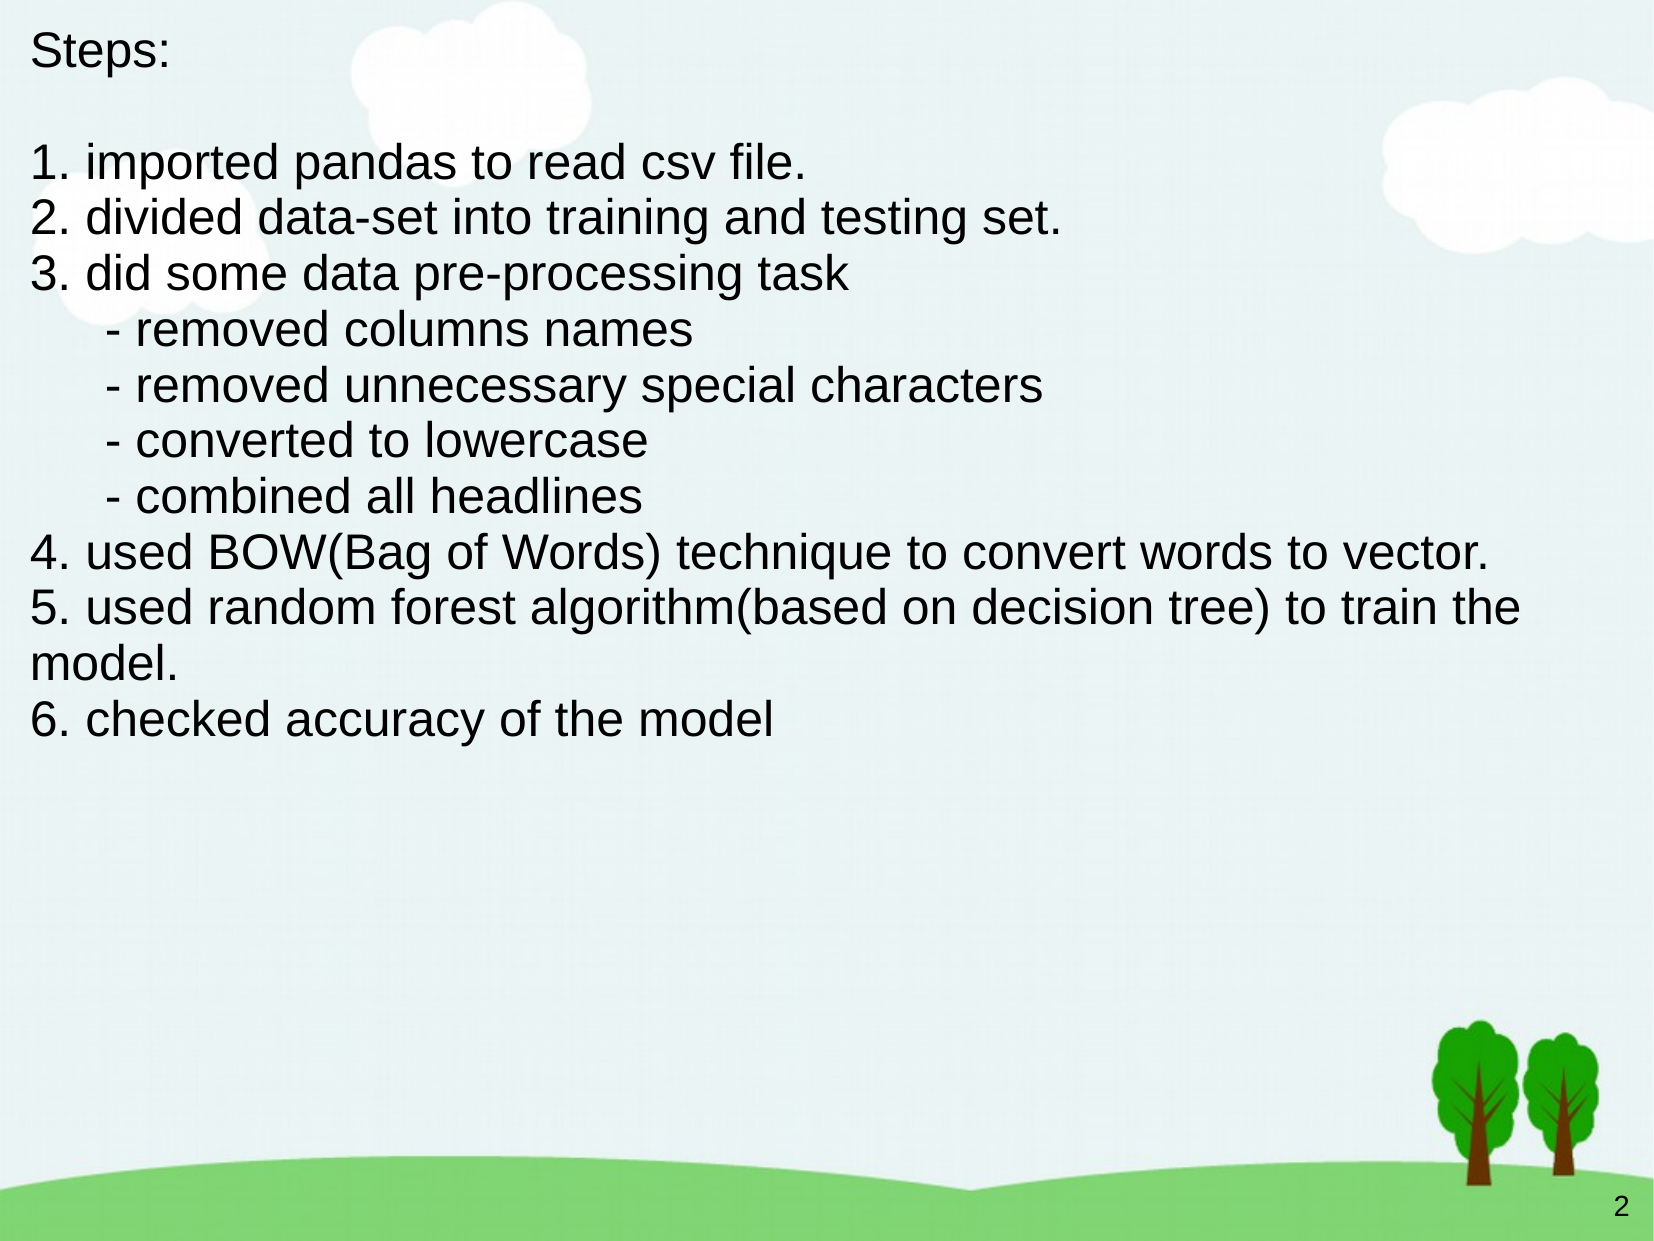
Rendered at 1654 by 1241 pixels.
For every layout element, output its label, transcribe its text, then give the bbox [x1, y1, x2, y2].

text_box Steps: 1. imported pandas to read csv file. 2. divided data-set into training and testing set. 3. did some data pre-processing task - removed columns names - removed unnecessary special characters - converted to lowercase - combined all headlines 4. used BOW(Bag of Words) technique to convert words to vector. 5. used random forest algorithm(based on decision tree) to train the model. 6. checked accuracy of the model [15, 15, 1654, 755]
picture [0, 0, 1654, 1241]
